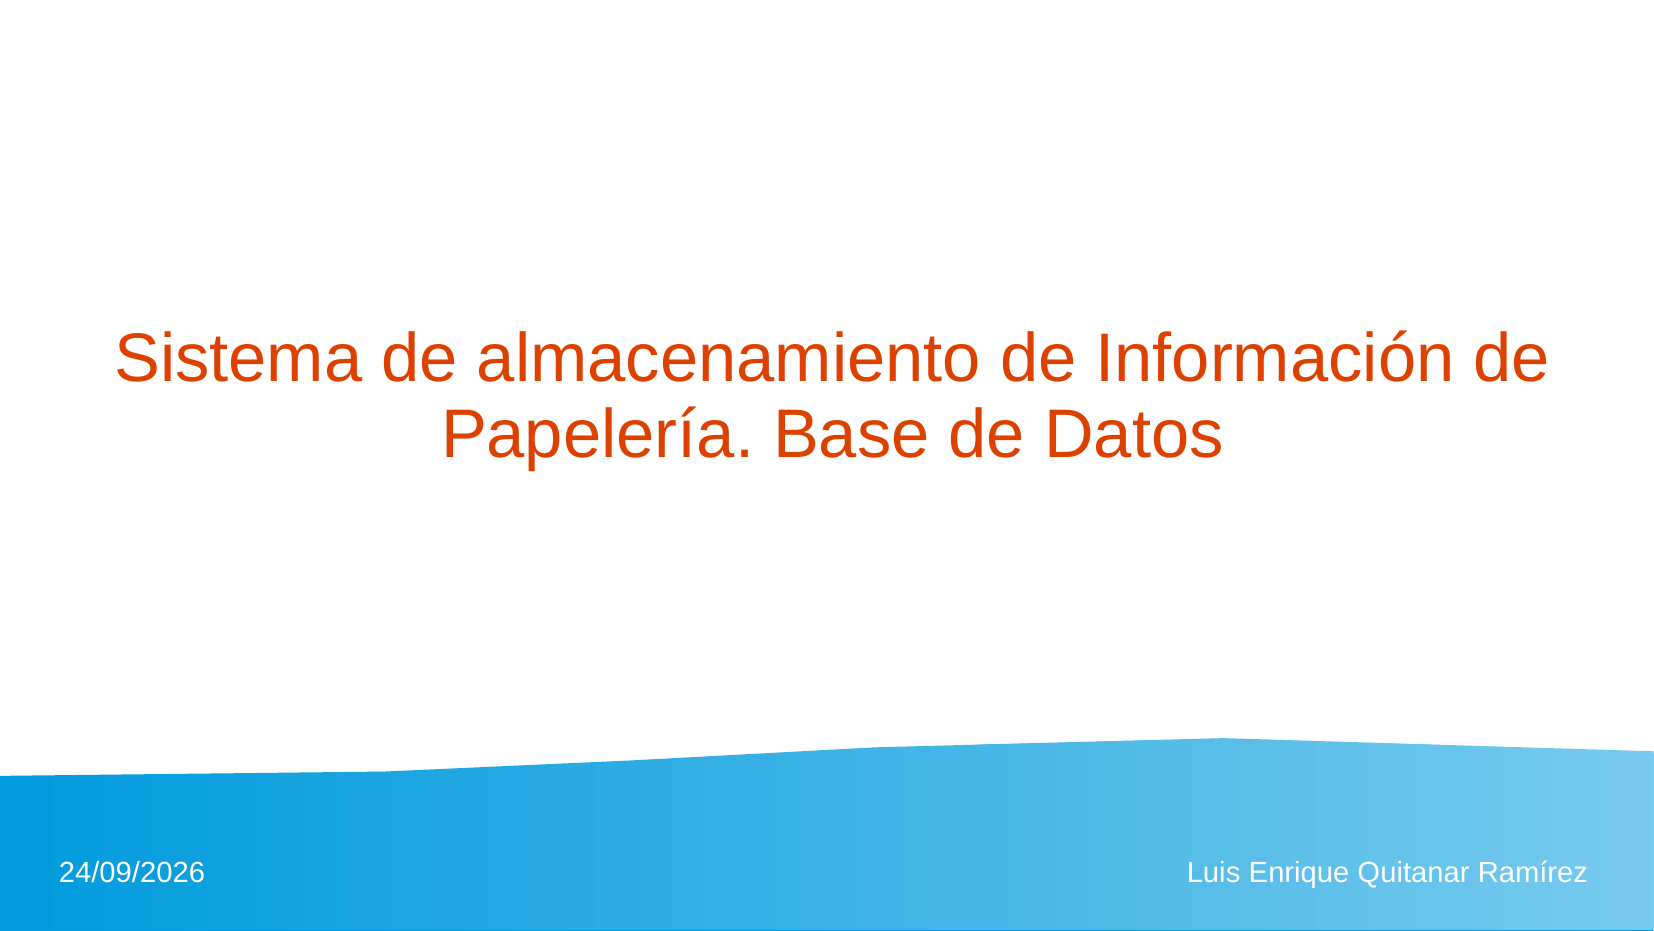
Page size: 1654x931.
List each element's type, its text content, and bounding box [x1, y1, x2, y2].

title Sistema de almacenamiento de Información de Papelería. Base de Datos [94, 307, 1571, 485]
